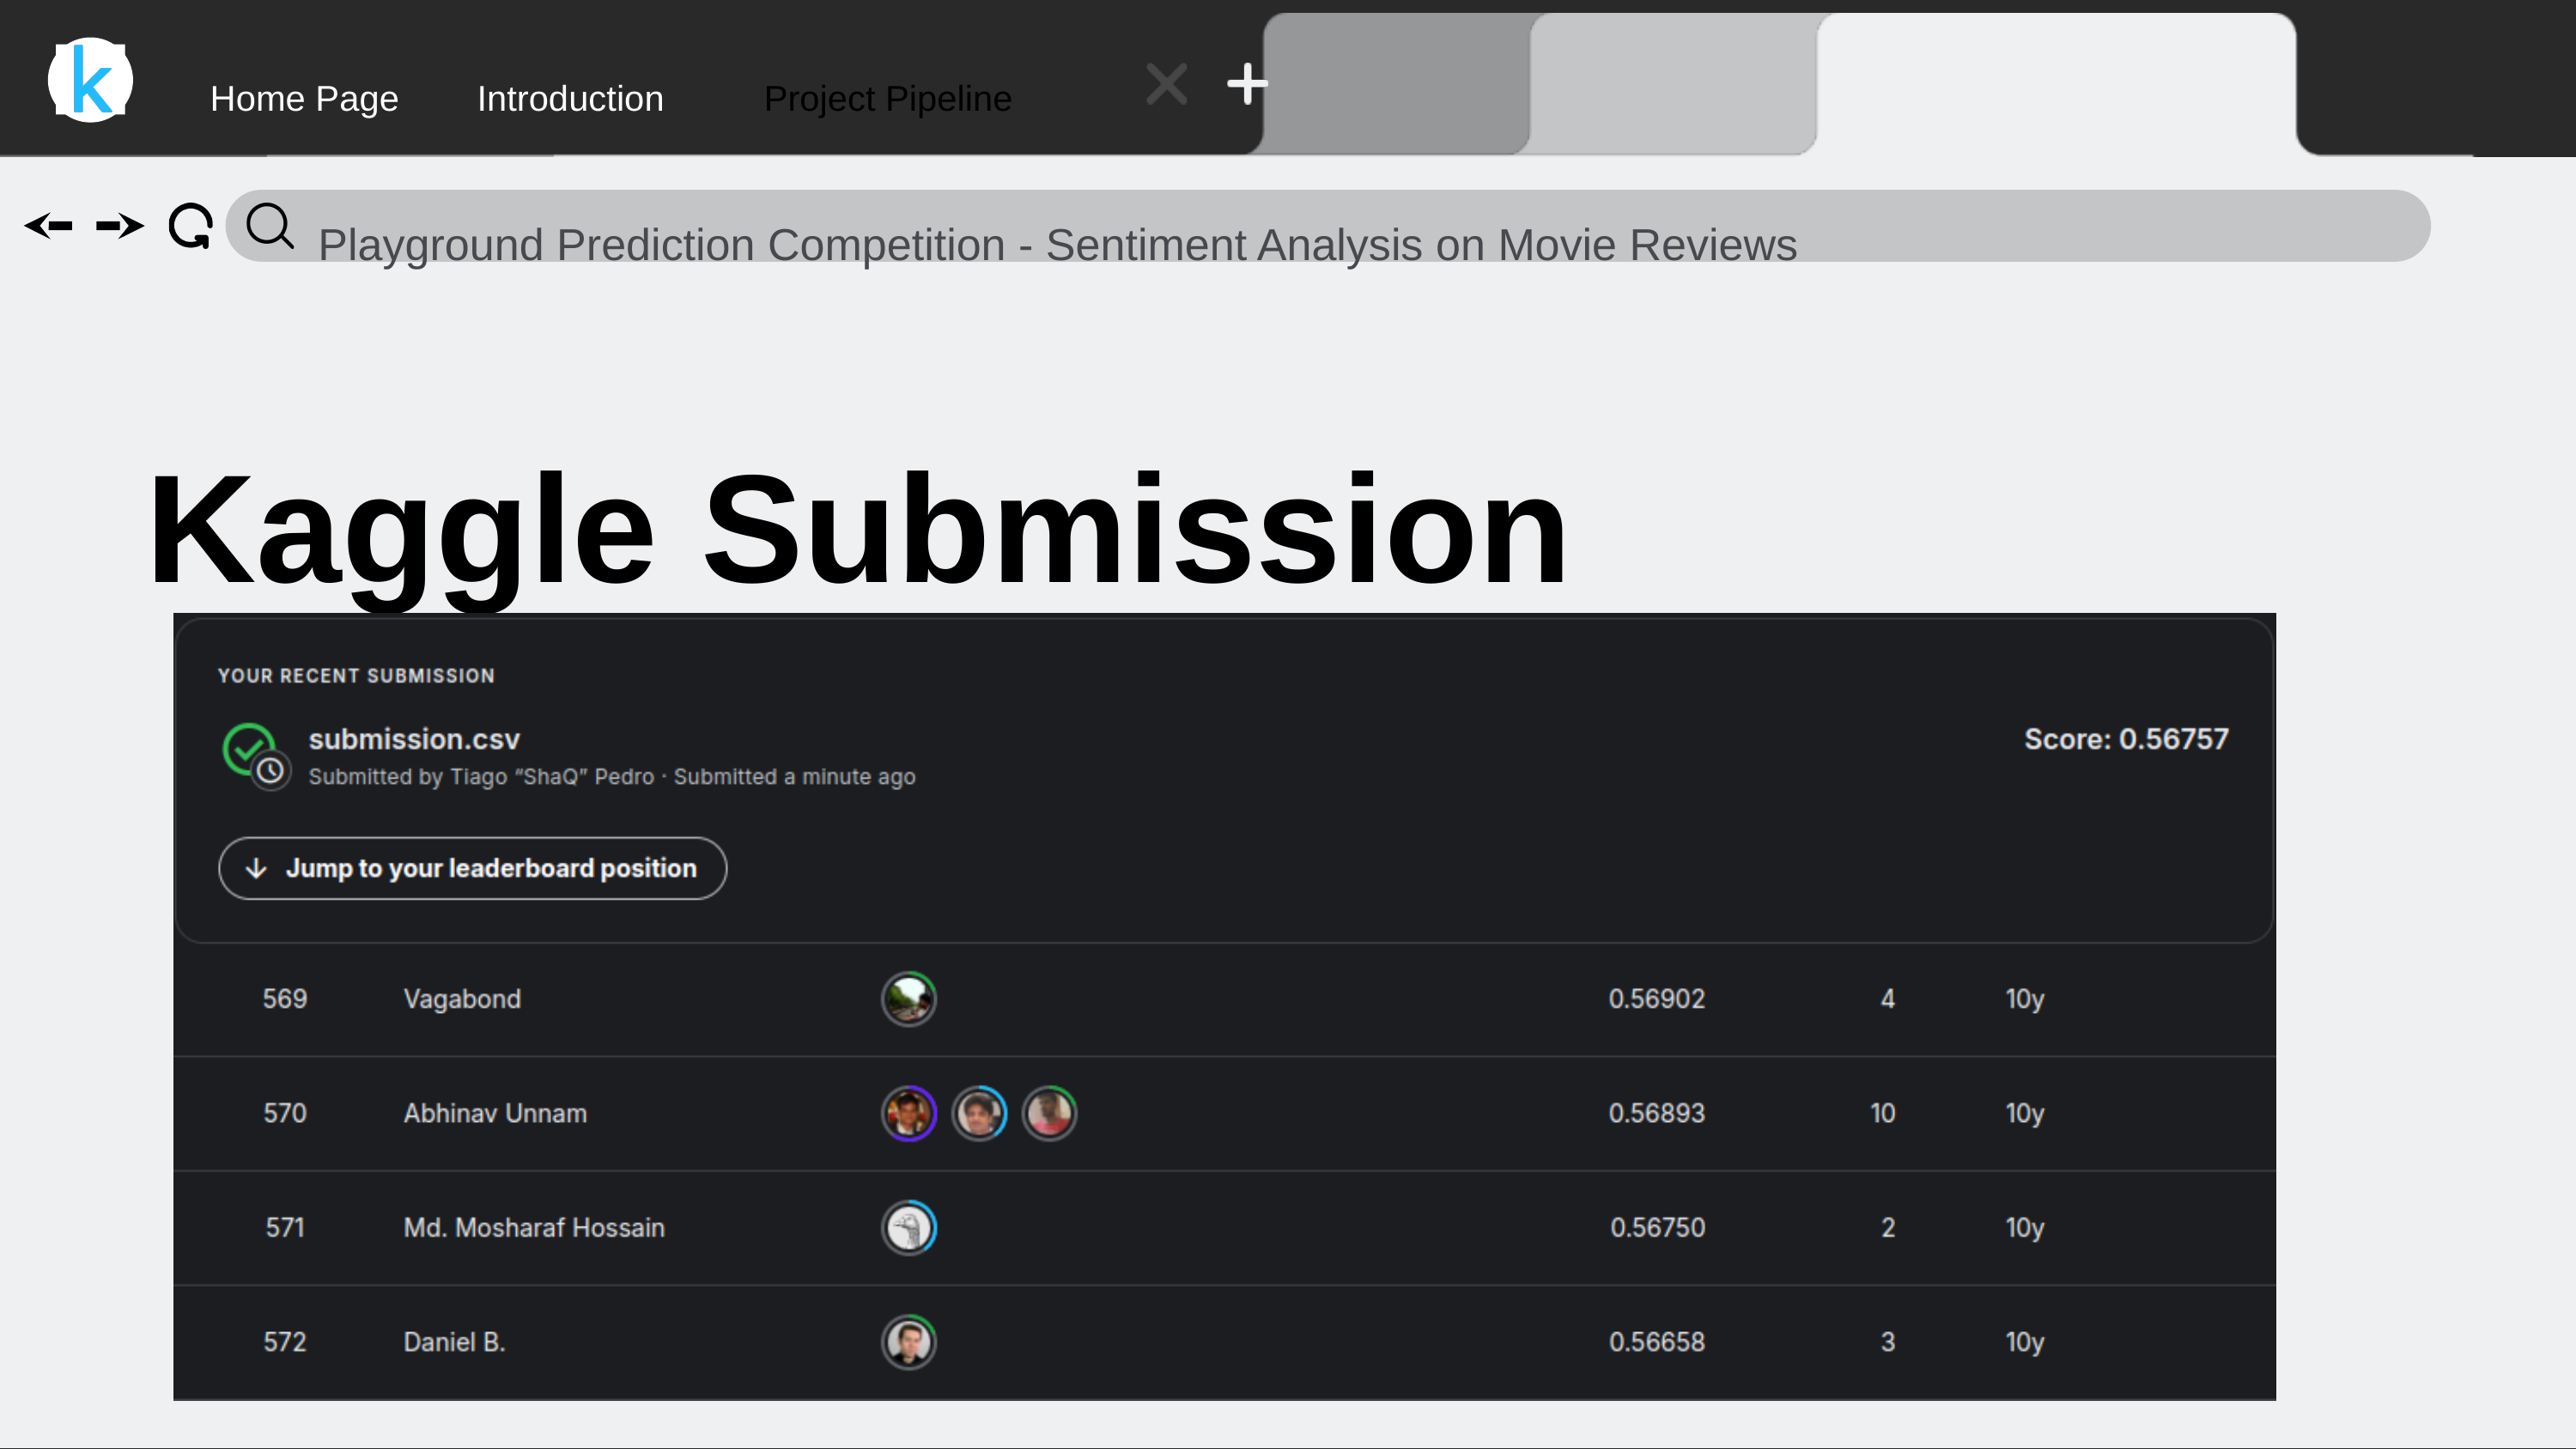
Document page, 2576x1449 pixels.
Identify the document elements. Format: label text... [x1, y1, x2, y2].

text_box [0, 13, 2576, 1448]
text_box Home Page [210, 58, 266, 118]
text_box Kaggle Submission [464, 513, 498, 567]
text_box Playground Prediction Competition - Sentiment Analysis on Movie Reviews [318, 194, 2461, 420]
picture [173, 613, 2276, 1401]
text_box Kaggle Submission [145, 391, 2305, 835]
text_box Kaggle Submission [370, 513, 404, 567]
text_box Project Pipeline [763, 58, 1147, 118]
text_box Introduction [477, 58, 554, 118]
picture [56, 41, 131, 116]
